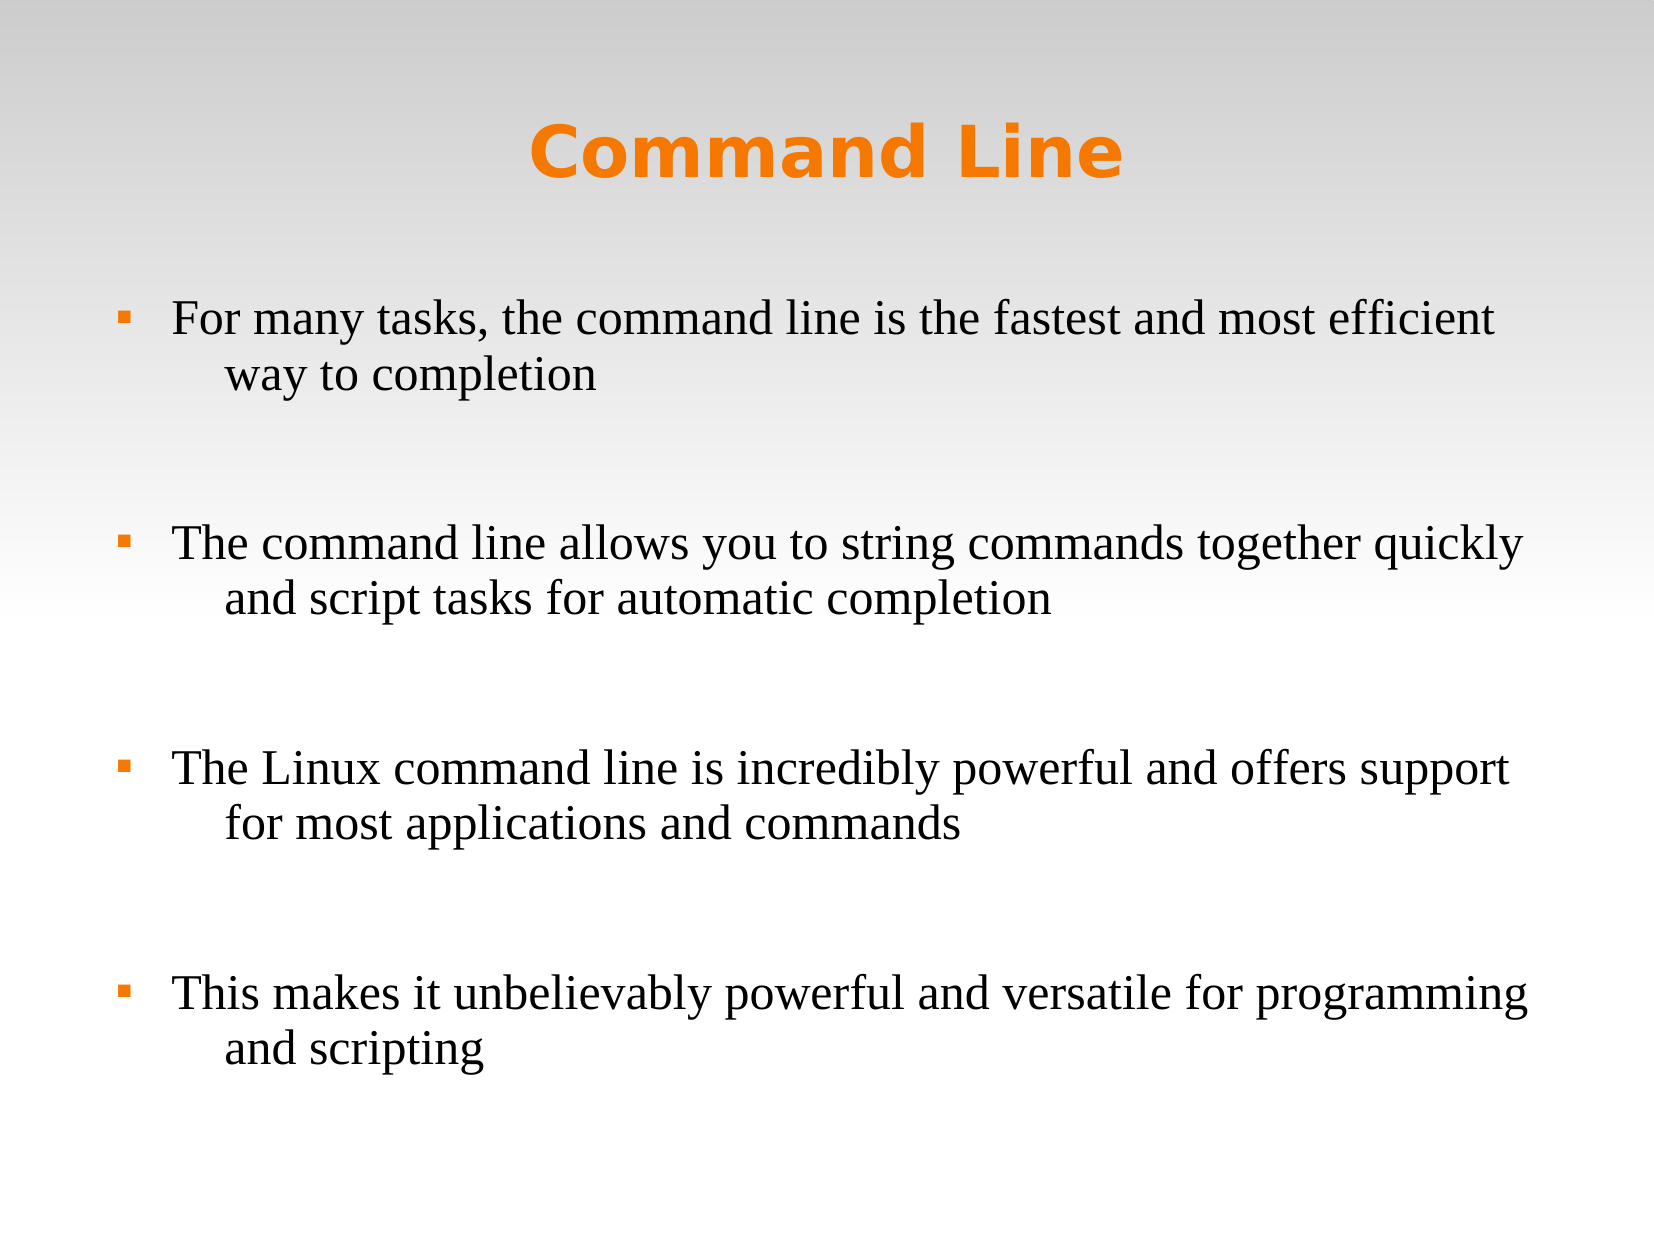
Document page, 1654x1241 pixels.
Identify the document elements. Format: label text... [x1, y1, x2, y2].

title Command Line [82, 49, 1571, 257]
list For many tasks, the command line is the fastest and most efficient way to completion The command line allows you to string commands together quickly and script tasks for automatic completion The Linux command line is incredibly powerful and offers support for most applications and commands This makes it unbelievably powerful and versatile for programming and scripting [82, 290, 1571, 1133]
